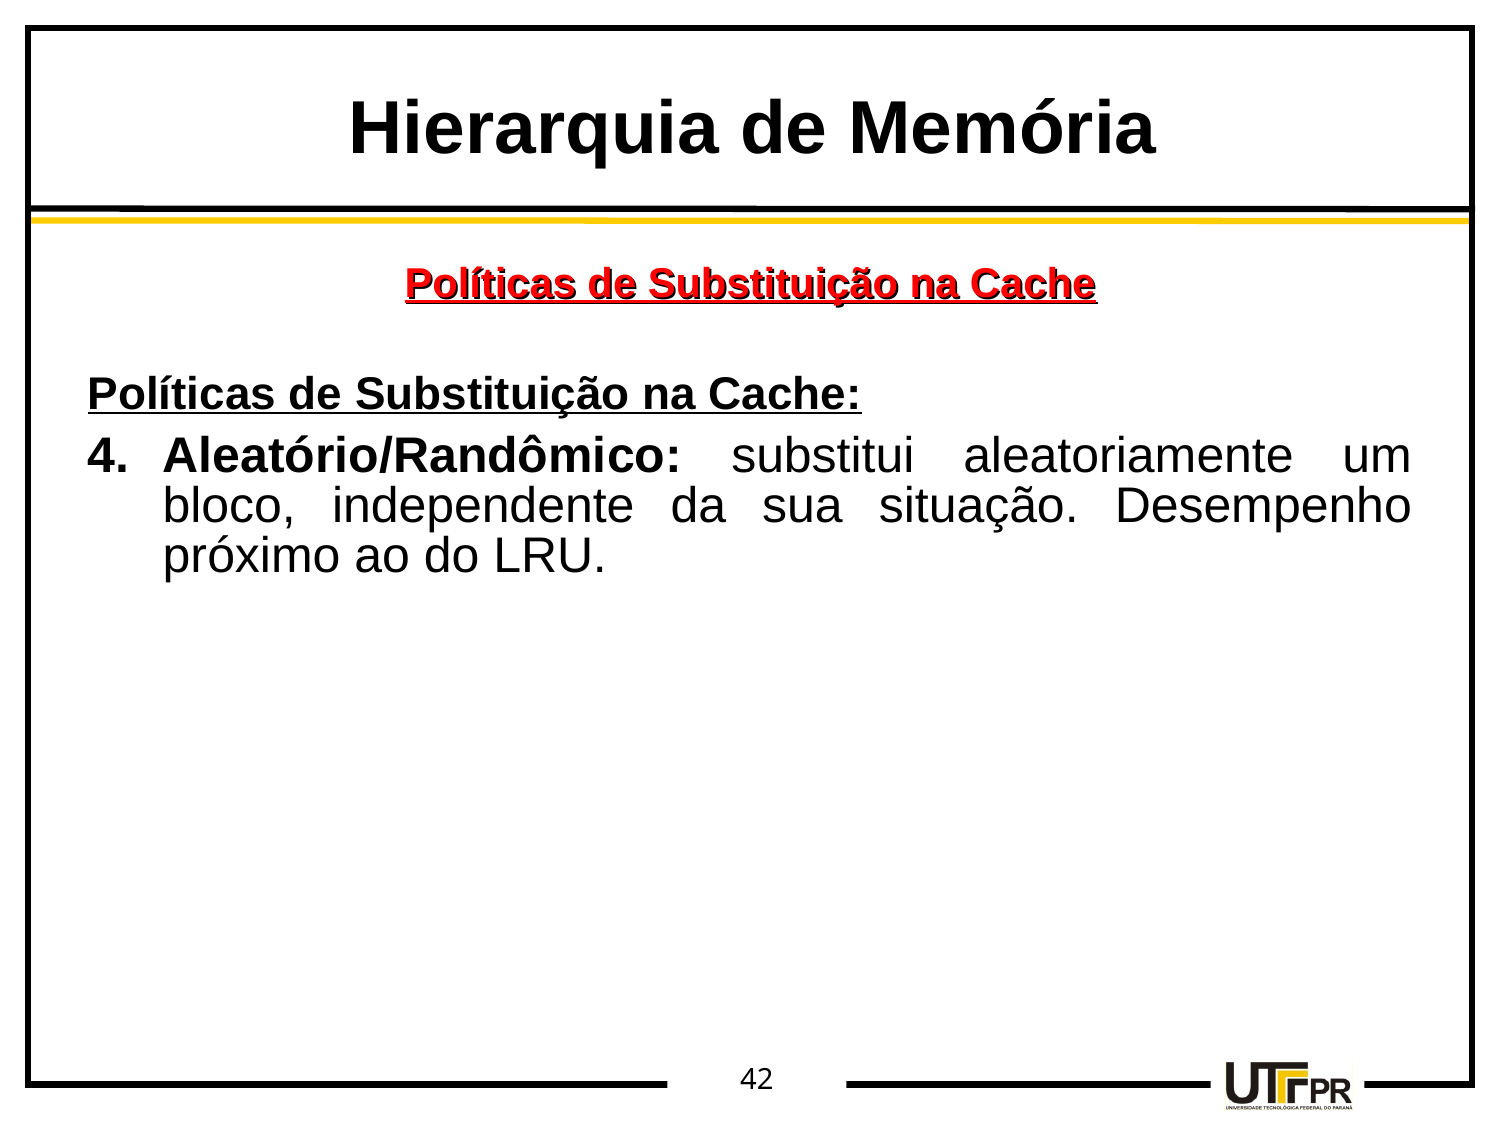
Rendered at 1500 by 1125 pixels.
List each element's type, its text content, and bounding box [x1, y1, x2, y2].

title Hierarquia de Memória [29, 85, 1477, 180]
list Políticas de Substituição na Cache Políticas de Substituição na Cache: Aleatório/Randômico: substitui aleatoriamente um bloco, independente da sua situação. Desempenho próximo ao do LRU. [72, 257, 1428, 1027]
picture [1225, 1062, 1353, 1110]
